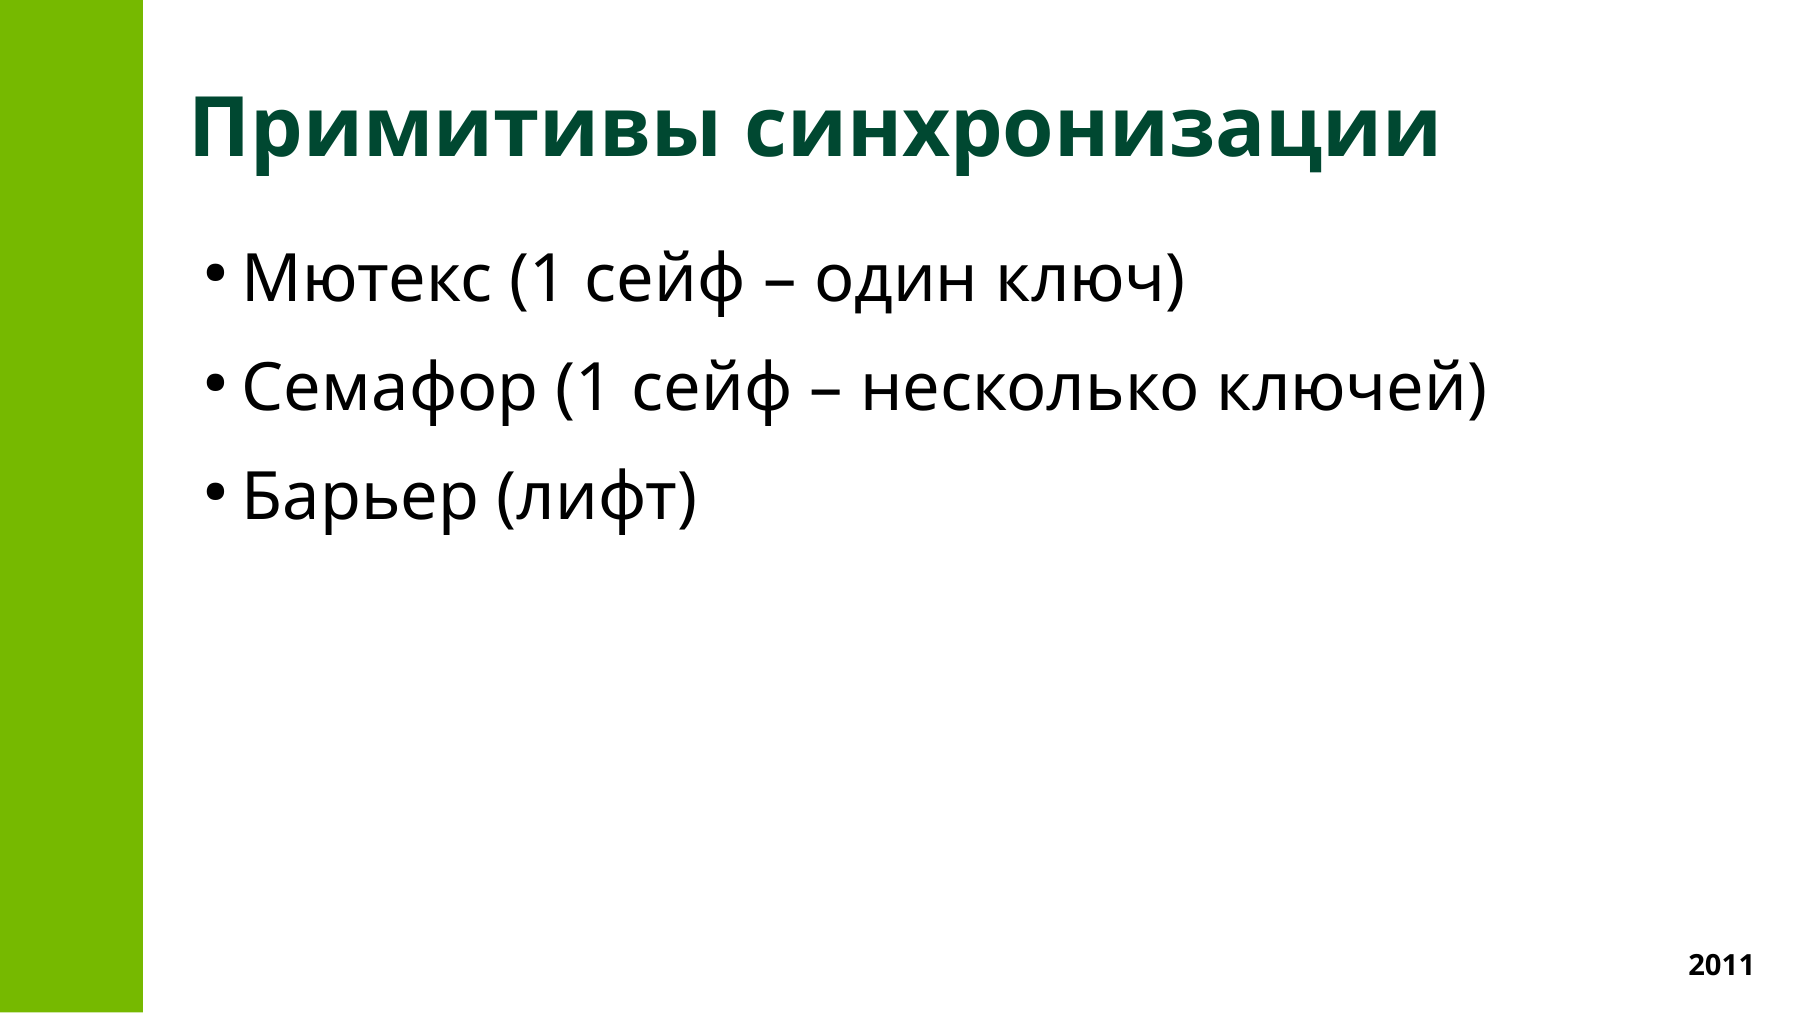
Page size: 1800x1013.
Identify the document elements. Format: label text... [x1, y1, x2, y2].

list Мютекс (1 сейф – один ключ) Семафор (1 сейф – несколько ключей) Барьер (лифт) [188, 227, 1733, 976]
title Примитивы синхронизации [188, 40, 1733, 211]
